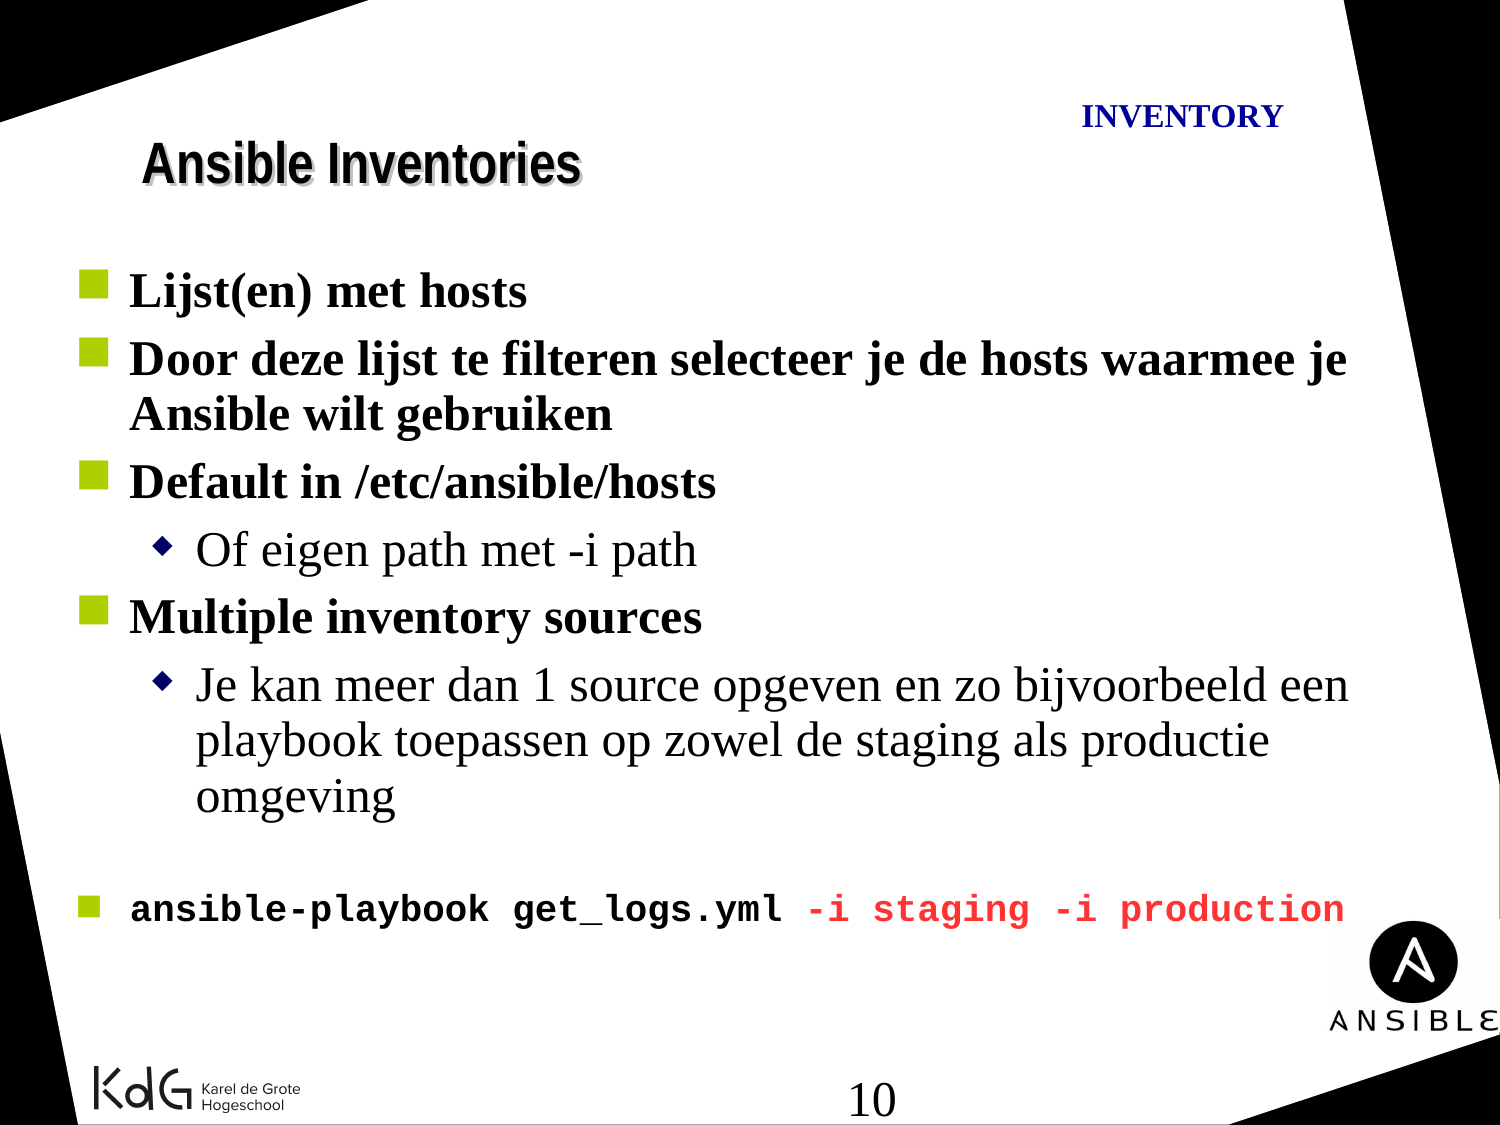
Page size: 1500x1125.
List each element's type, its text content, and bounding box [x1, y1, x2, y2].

text_box INVENTORY [1016, 89, 1358, 144]
picture [94, 1066, 300, 1113]
title Ansible Inventories [141, 72, 1447, 253]
list Lijst(en) met hosts Door deze lijst te filteren selecteer je de hosts waarmee je Ansible wilt gebruiken Default in /etc/ansible/hosts Of eigen path met -i path Multiple inventory sources Je kan meer dan 1 source opgeven en zo bijvoorbeeld een playbook toepassen op zowel de staging als productie omgeving ansible-playbook get_logs.yml -i staging -i production [75, 263, 1425, 1006]
picture [1326, 919, 1500, 1032]
